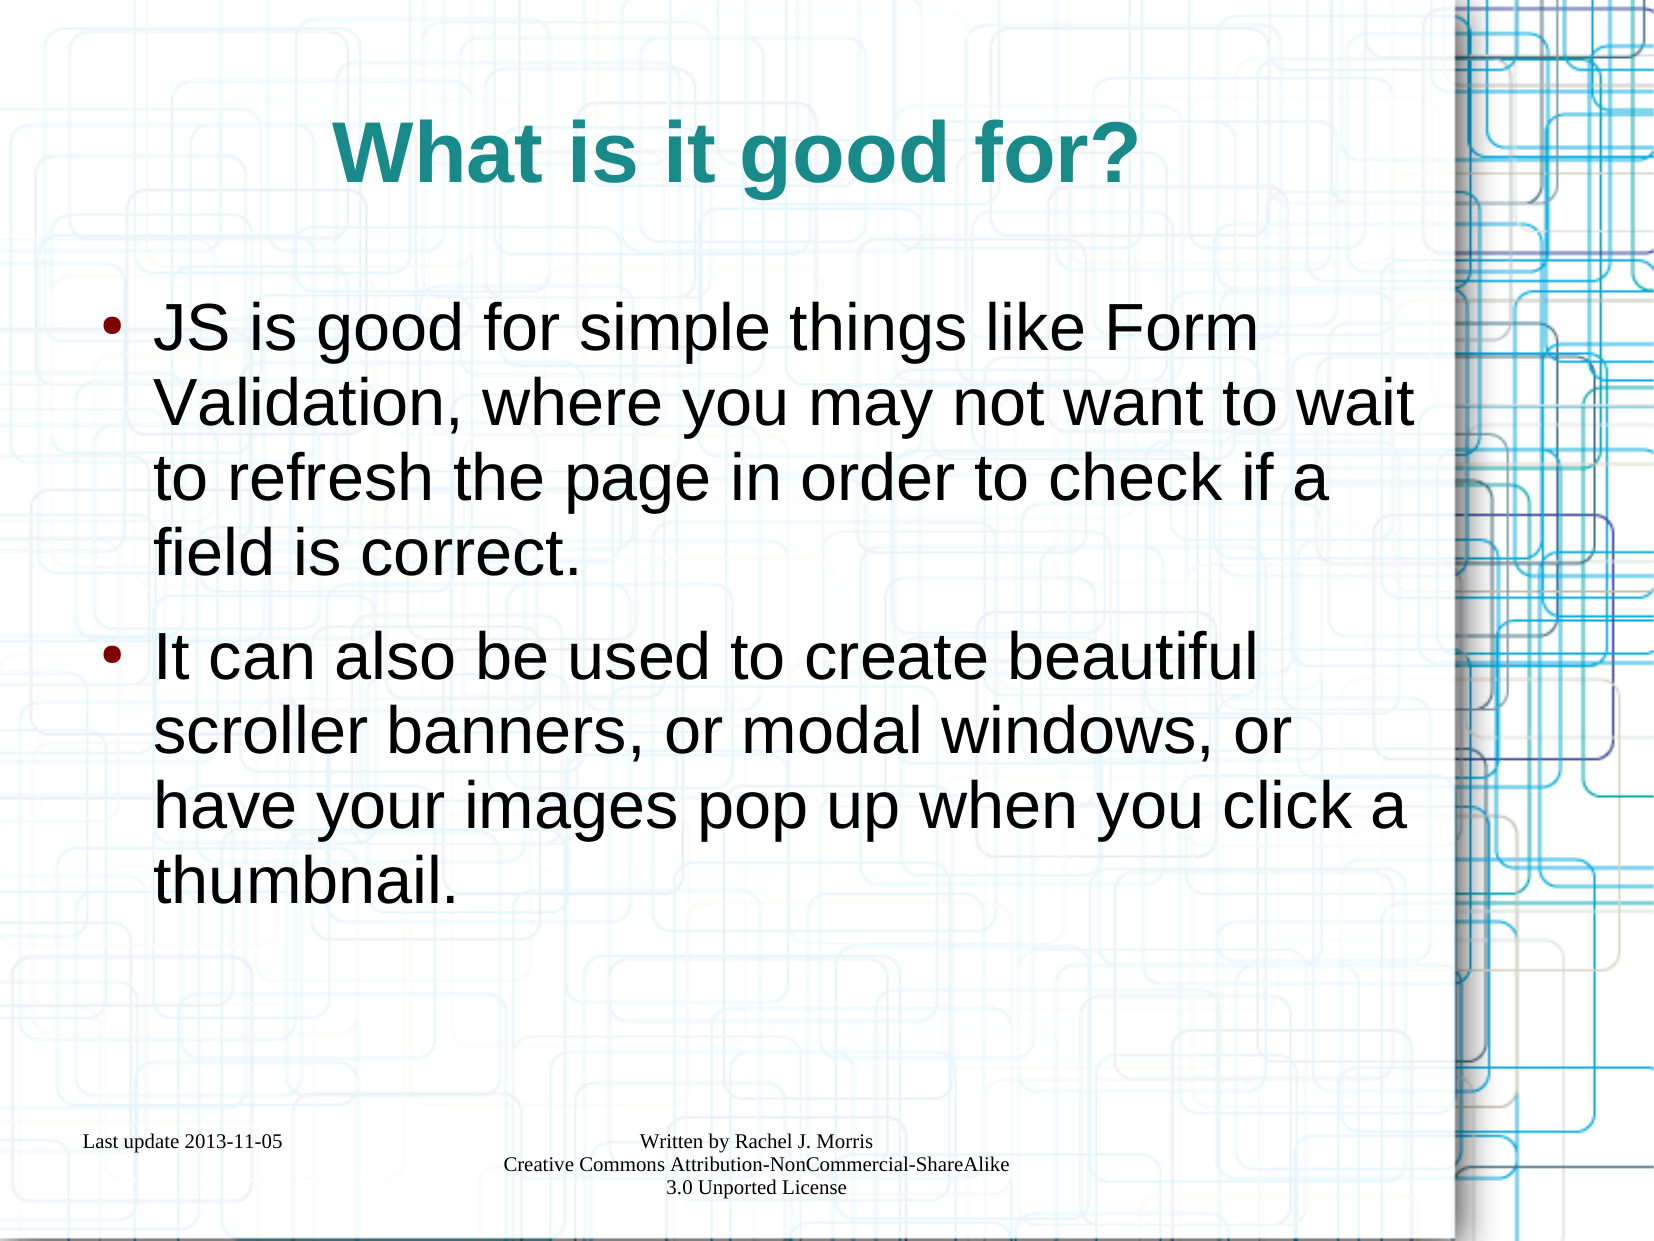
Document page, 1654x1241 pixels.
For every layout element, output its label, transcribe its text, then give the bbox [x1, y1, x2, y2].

list JS is good for simple things like Form Validation, where you may not want to wait to refresh the page in order to check if a field is correct. It can also be used to create beautiful scroller banners, or modal windows, or have your images pop up when you click a thumbnail. [82, 290, 1418, 1010]
title What is it good for? [59, 49, 1418, 257]
picture [0, 0, 1654, 1241]
